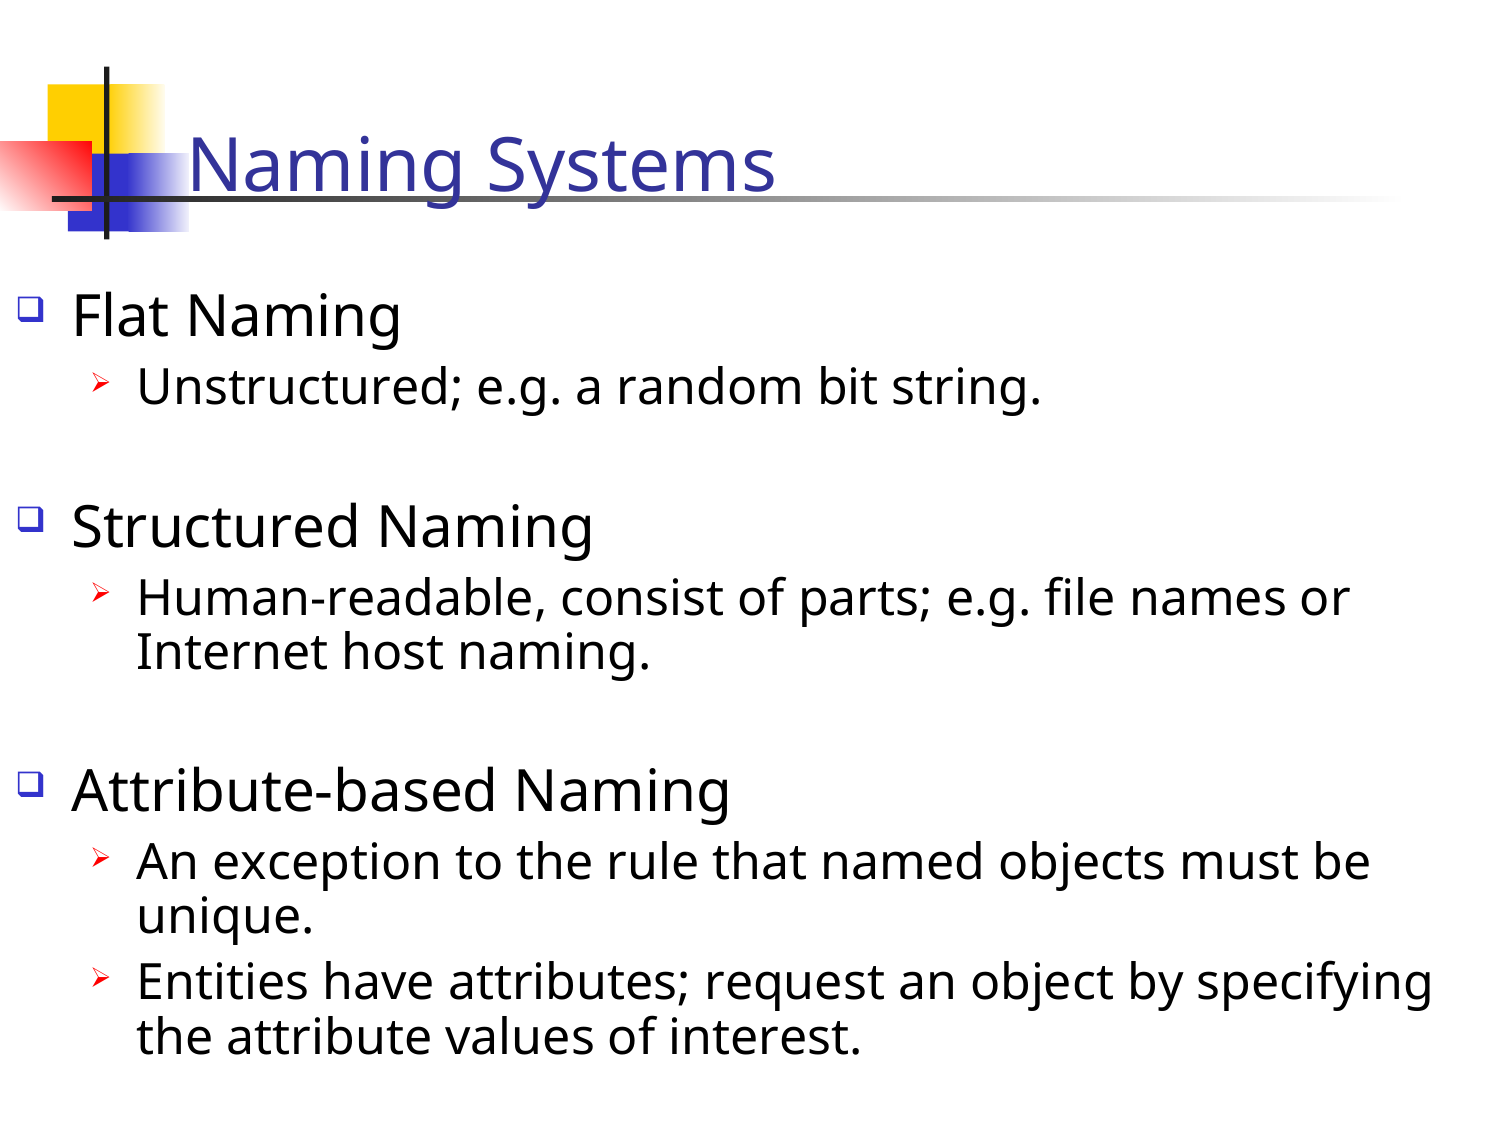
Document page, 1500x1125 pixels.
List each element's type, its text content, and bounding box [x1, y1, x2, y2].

text_box Naming Systems [171, 63, 1390, 214]
text_box Flat Naming Unstructured; e.g. a random bit string. Structured Naming Human-readable, consist of parts; e.g. file names or Internet host naming. Attribute-based Naming An exception to the rule that named objects must be unique. Entities have attributes; request an object by specifying the attribute values of interest. [0, 278, 1500, 1097]
